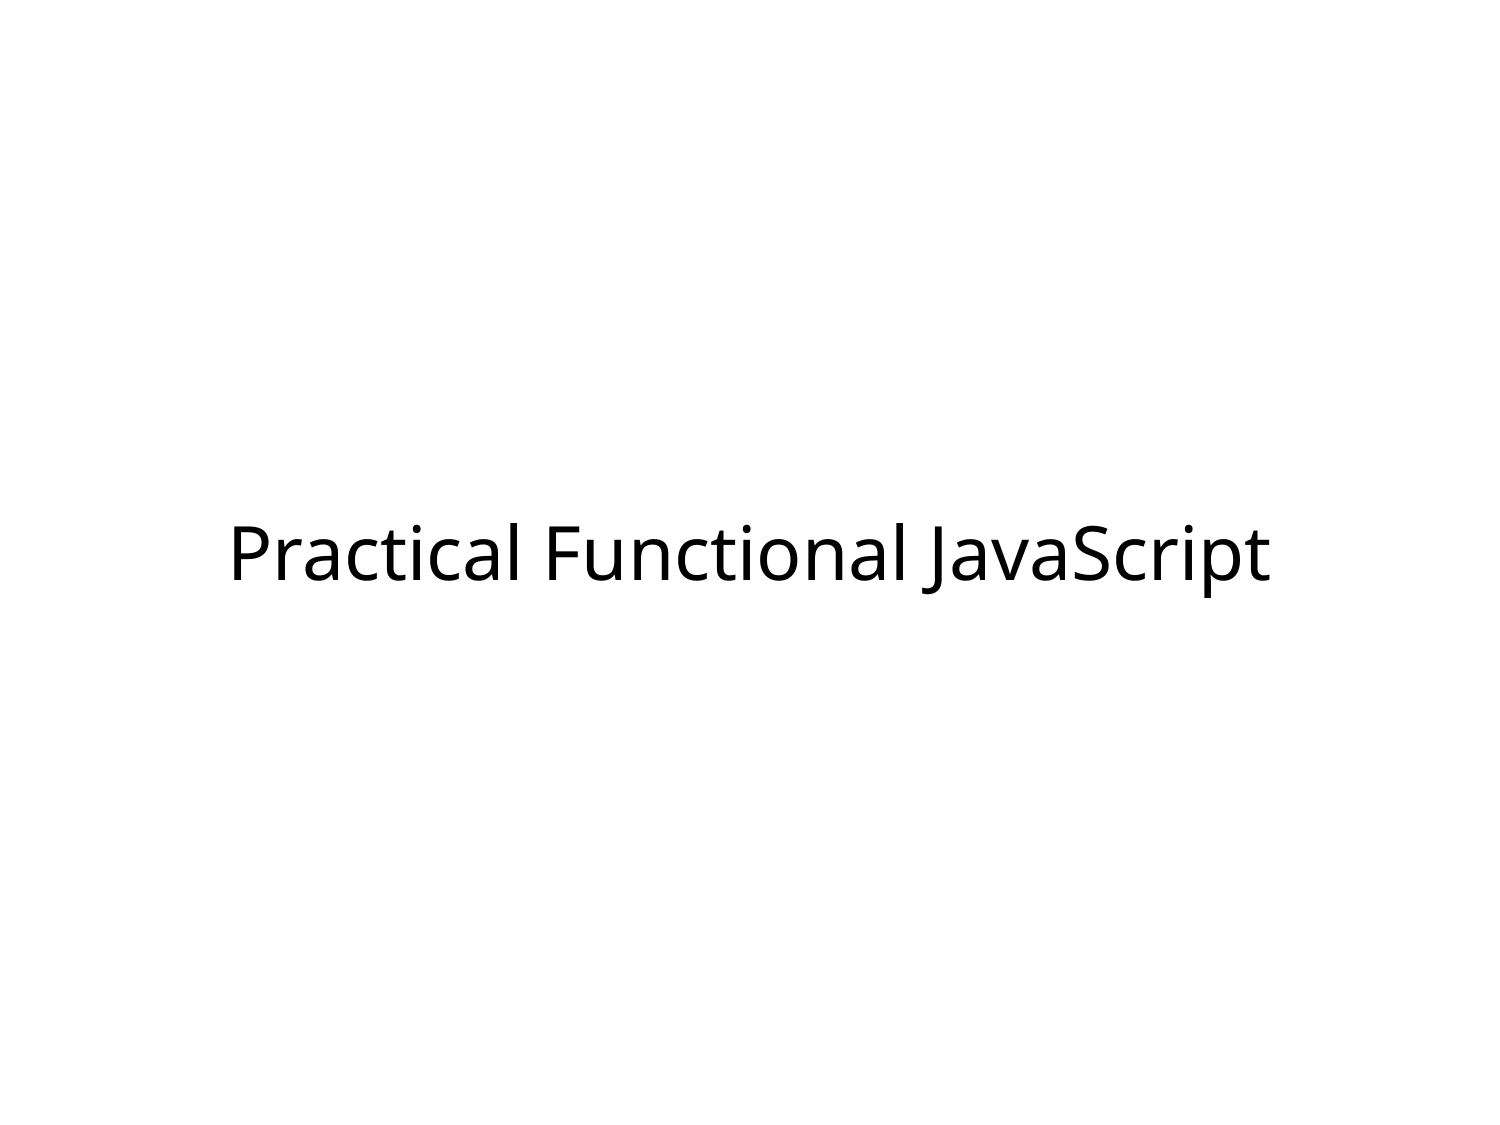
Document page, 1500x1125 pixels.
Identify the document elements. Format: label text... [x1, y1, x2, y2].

title Practical Functional JavaScript [51, 458, 1449, 643]
